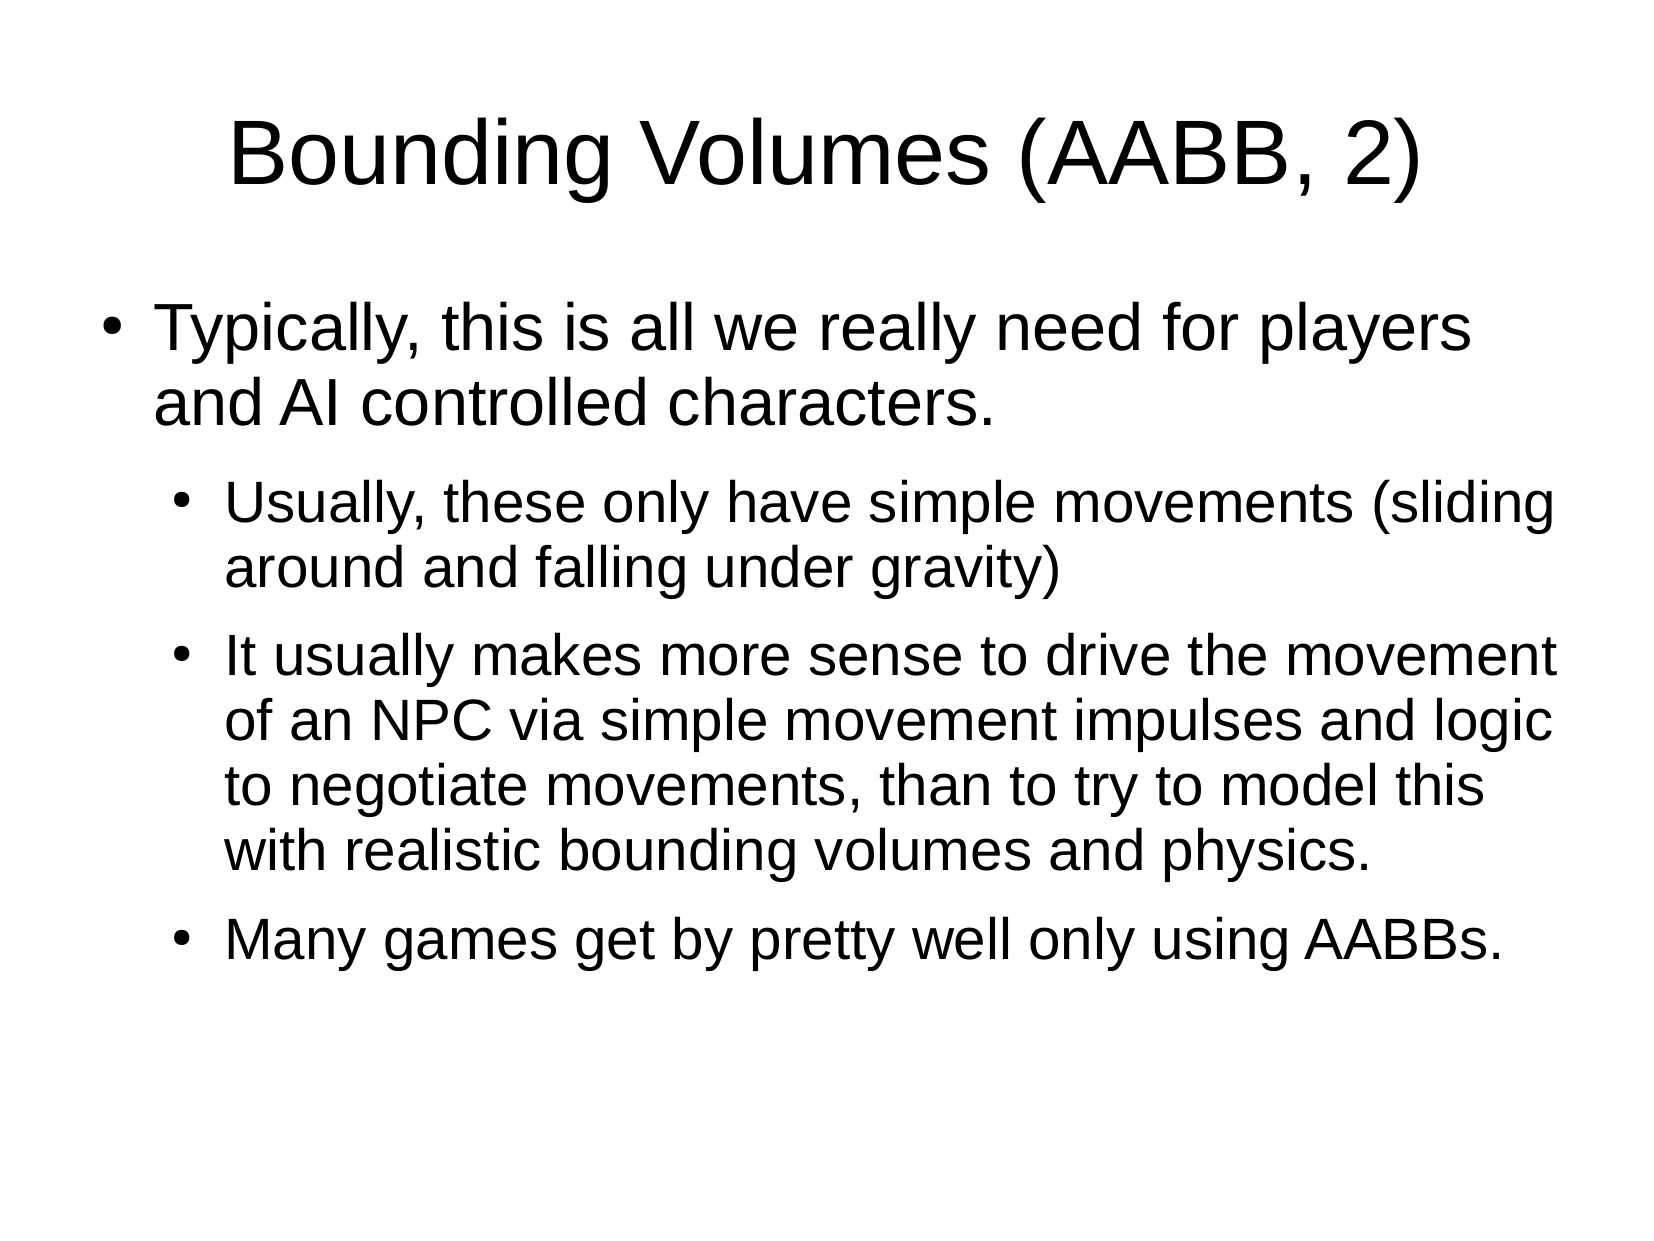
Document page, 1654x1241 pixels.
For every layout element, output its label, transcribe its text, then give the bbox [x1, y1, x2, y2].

title Bounding Volumes (AABB, 2) [82, 56, 1571, 250]
list Typically, this is all we really need for players and AI controlled characters. Usually, these only have simple movements (sliding around and falling under gravity) It usually makes more sense to drive the movement of an NPC via simple movement impulses and logic to negotiate movements, than to try to model this with realistic bounding volumes and physics. Many games get by pretty well only using AABBs. [82, 290, 1571, 1094]
